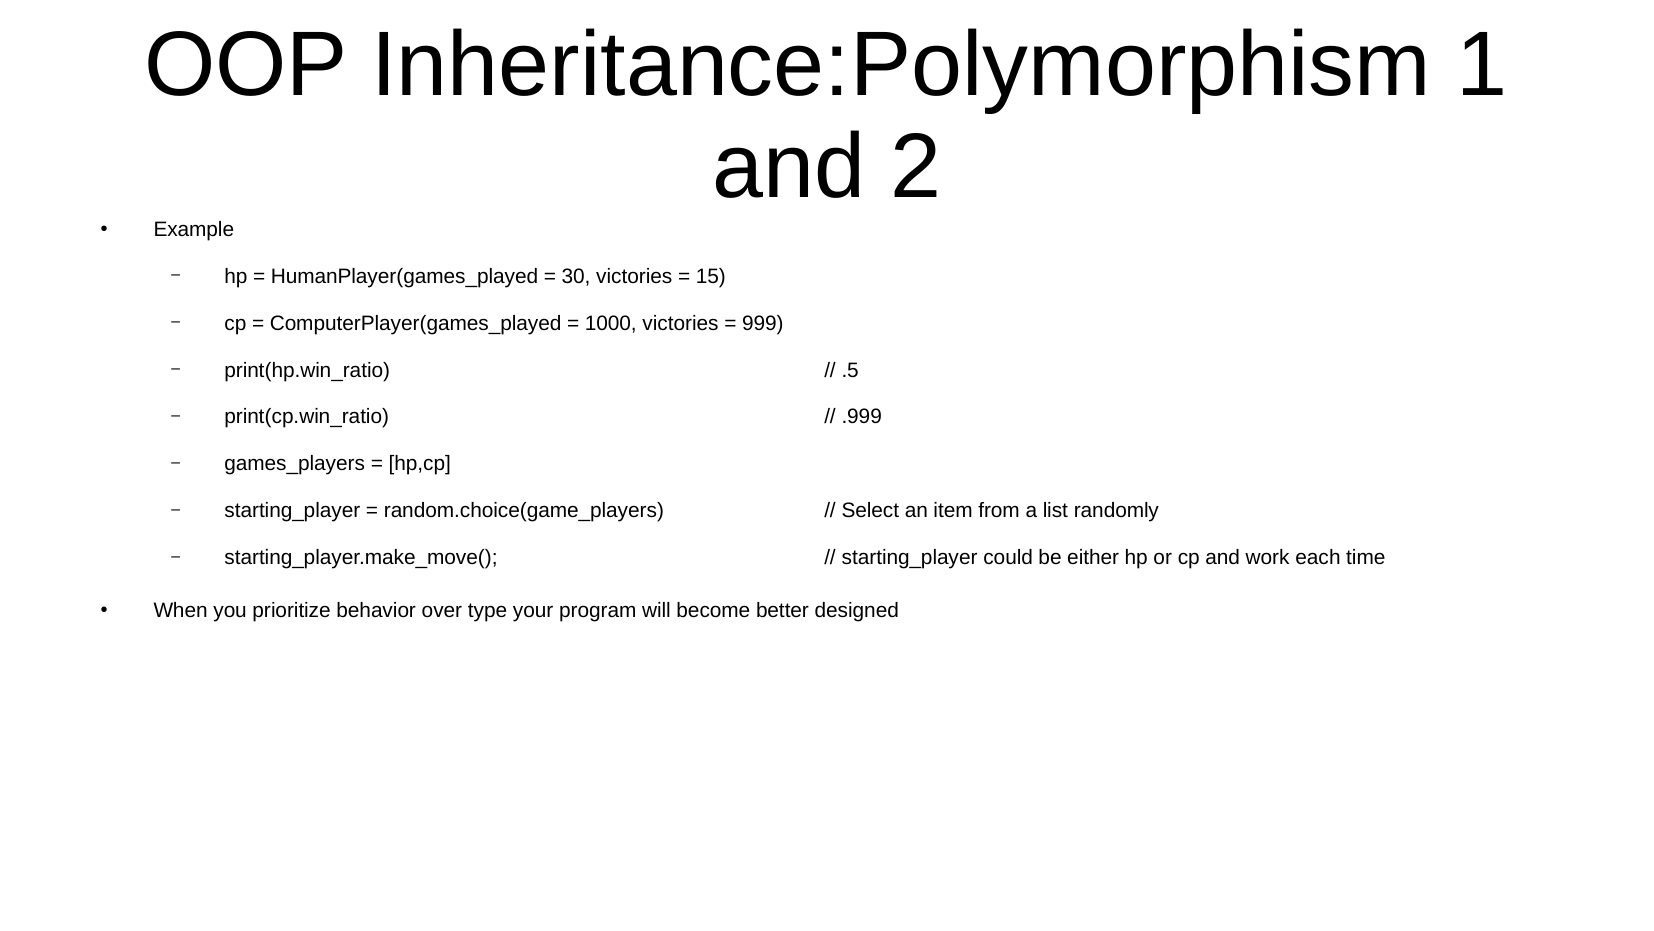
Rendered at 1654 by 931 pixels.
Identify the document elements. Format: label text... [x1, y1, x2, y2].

list Example hp = HumanPlayer(games_played = 30, victories = 15) cp = ComputerPlayer(games_played = 1000, victories = 999) print(hp.win_ratio) // .5 print(cp.win_ratio) // .999 games_players = [hp,cp] starting_player = random.choice(game_players) // Select an item from a list randomly starting_player.make_move(); // starting_player could be either hp or cp and work each time When you prioritize behavior over type your program will become better designed [82, 217, 1571, 758]
title OOP Inheritance:Polymorphism 1 and 2 [82, 12, 1571, 217]
